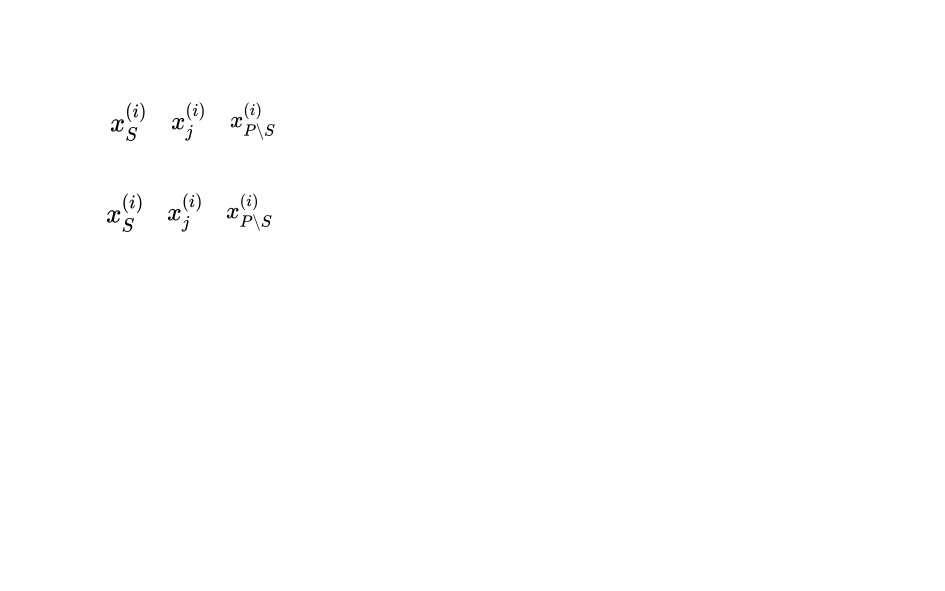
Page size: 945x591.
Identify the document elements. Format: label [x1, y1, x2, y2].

picture [167, 191, 205, 234]
picture [110, 100, 149, 143]
picture [230, 100, 277, 143]
picture [226, 191, 274, 234]
picture [106, 191, 146, 234]
picture [171, 100, 208, 143]
